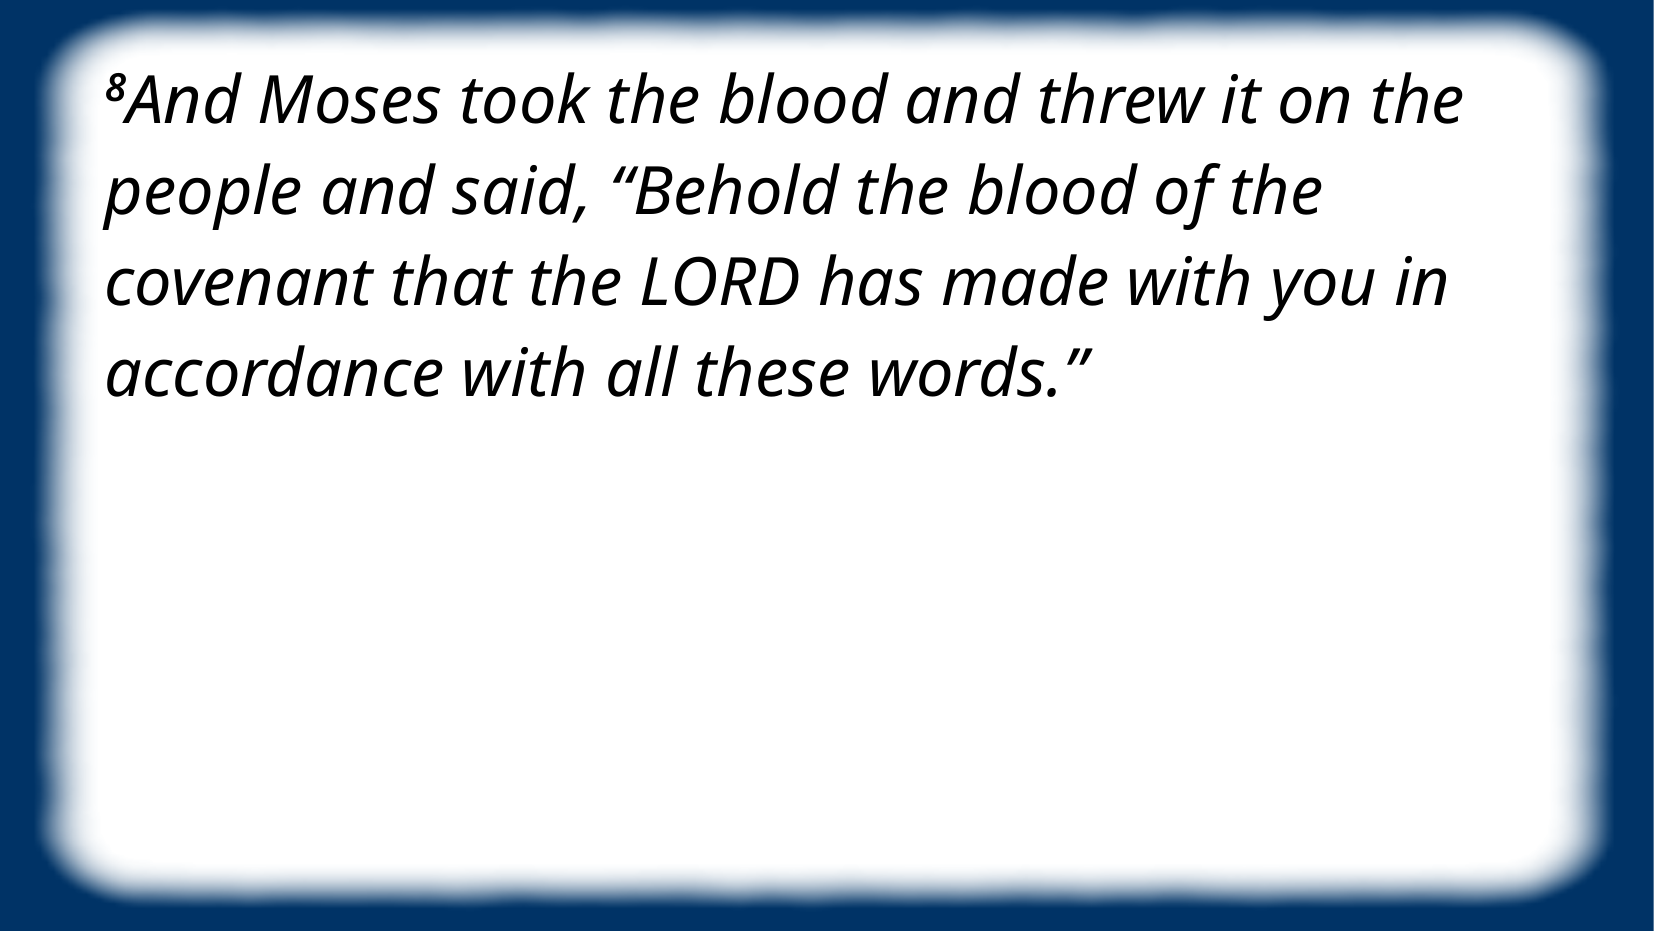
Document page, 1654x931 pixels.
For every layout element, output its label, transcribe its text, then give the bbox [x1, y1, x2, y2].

text_box 8And Moses took the blood and threw it on the people and said, “Behold the blood of the covenant that the LORD has made with you in accordance with all these words.” [90, 45, 1561, 415]
picture [0, 0, 1654, 931]
